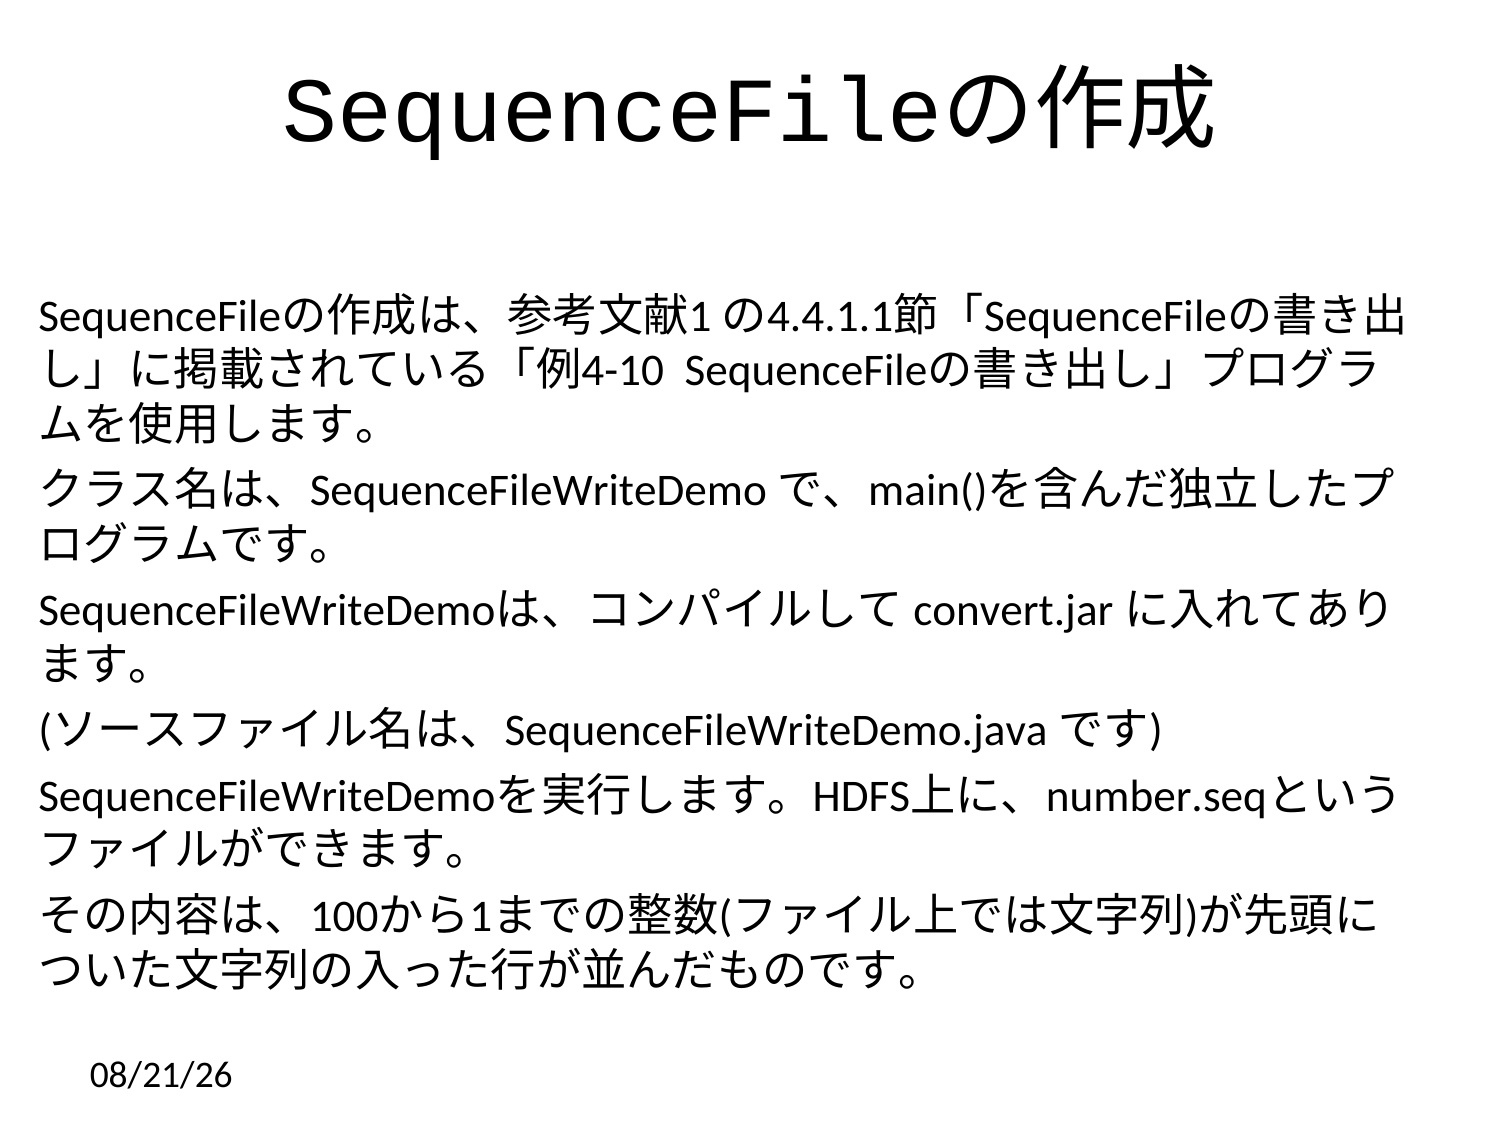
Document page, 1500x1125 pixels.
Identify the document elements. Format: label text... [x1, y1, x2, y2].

title SequenceFileの作成 [75, 21, 1426, 189]
list SequenceFileの作成は、参考文献1 の4.4.1.1節「SequenceFileの書き出し」に掲載されている「例4-10 SequenceFileの書き出し」プログラムを使用します。 クラス名は、SequenceFileWriteDemo で、main()を含んだ独立したプログラムです。 SequenceFileWriteDemoは、コンパイルして convert.jar に入れてあります。 (ソースファイル名は、SequenceFileWriteDemo.java です) SequenceFileWriteDemoを実行します。HDFS上に、number.seqというファイルができます。 その内容は、100から1までの整数(ファイル上では文字列)が先頭についた文字列の入った行が並んだものです。 [23, 212, 1426, 1006]
